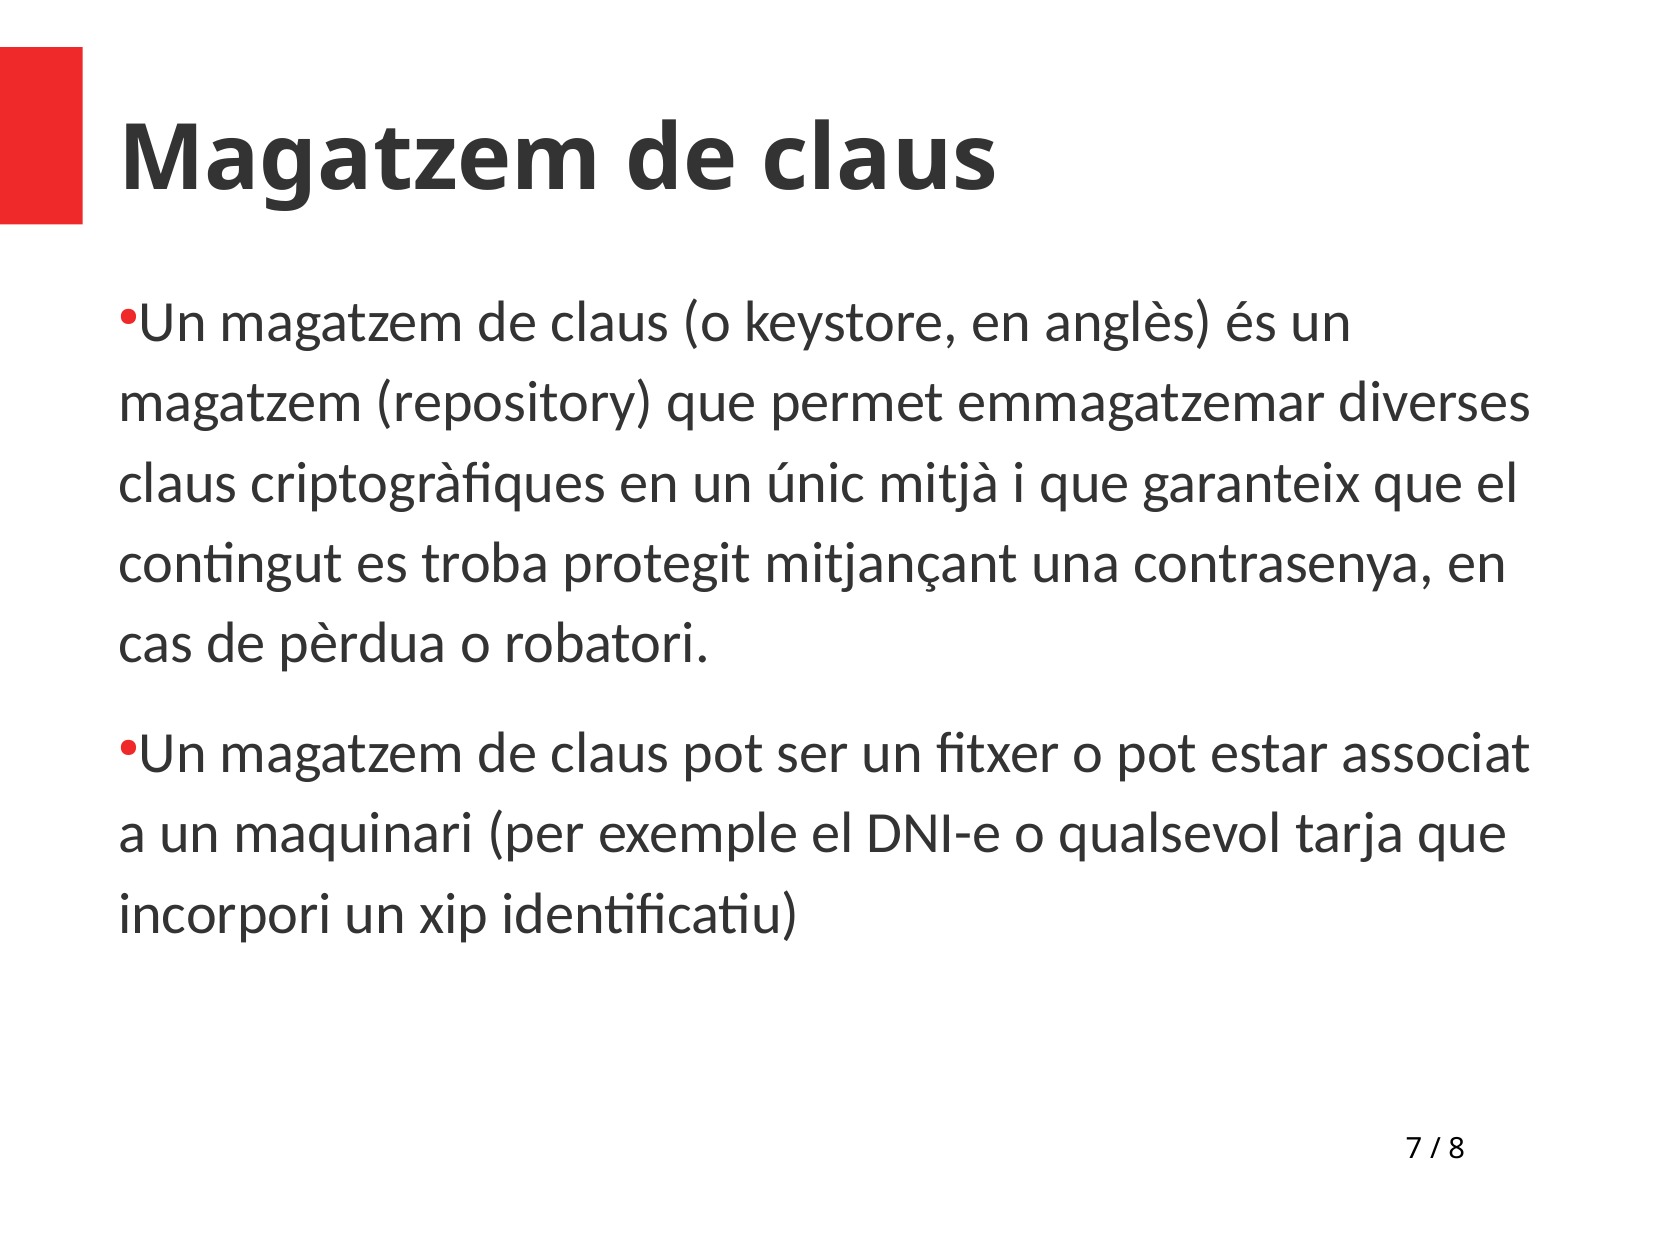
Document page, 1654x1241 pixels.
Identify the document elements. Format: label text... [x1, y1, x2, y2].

title Magatzem de claus [118, 49, 1571, 257]
list Un magatzem de claus (o keystore, en anglès) és un magatzem (repository) que permet emmagatzemar diverses claus criptogràfiques en un únic mitjà i que garanteix que el contingut es troba protegit mitjançant una contrasenya, en cas de pèrdua o robatori. Un magatzem de claus pot ser un fitxer o pot estar associat a un maquinari (per exemple el DNI-e o qualsevol tarja que incorpori un xip identificatiu) [118, 272, 1536, 993]
text_box <number> / 8 [1405, 1129, 1571, 1216]
